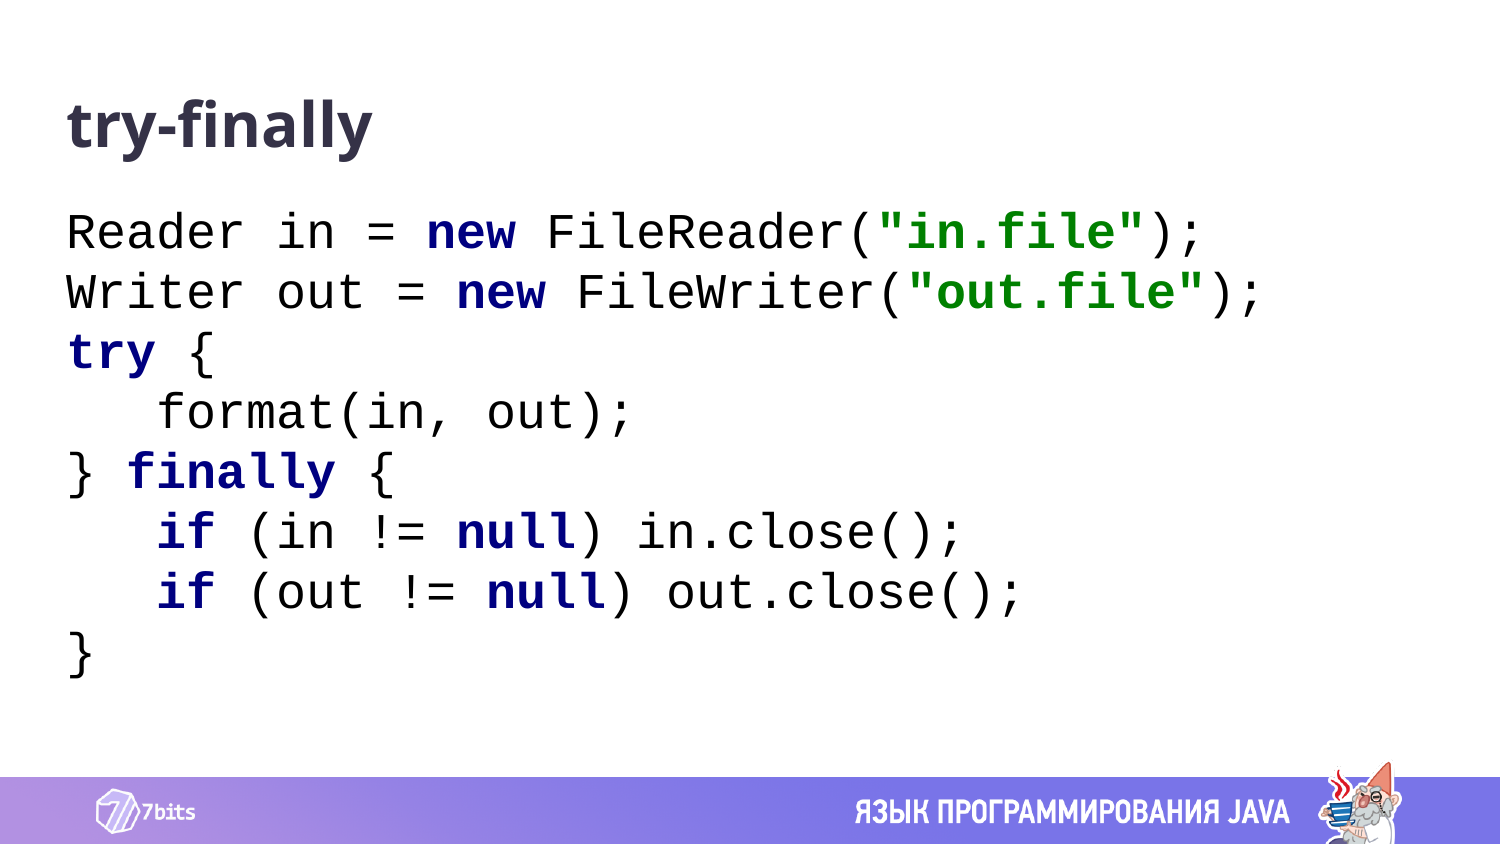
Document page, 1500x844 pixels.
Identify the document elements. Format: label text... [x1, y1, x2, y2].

title try-finally [51, 69, 1449, 164]
picture [0, 717, 1500, 844]
list Reader in = new FileReader("in.file"); Writer out = new FileWriter("out.file"); try { format(in, out); } finally { if (in != null) in.close(); if (out != null) out.close(); } [51, 184, 1449, 745]
